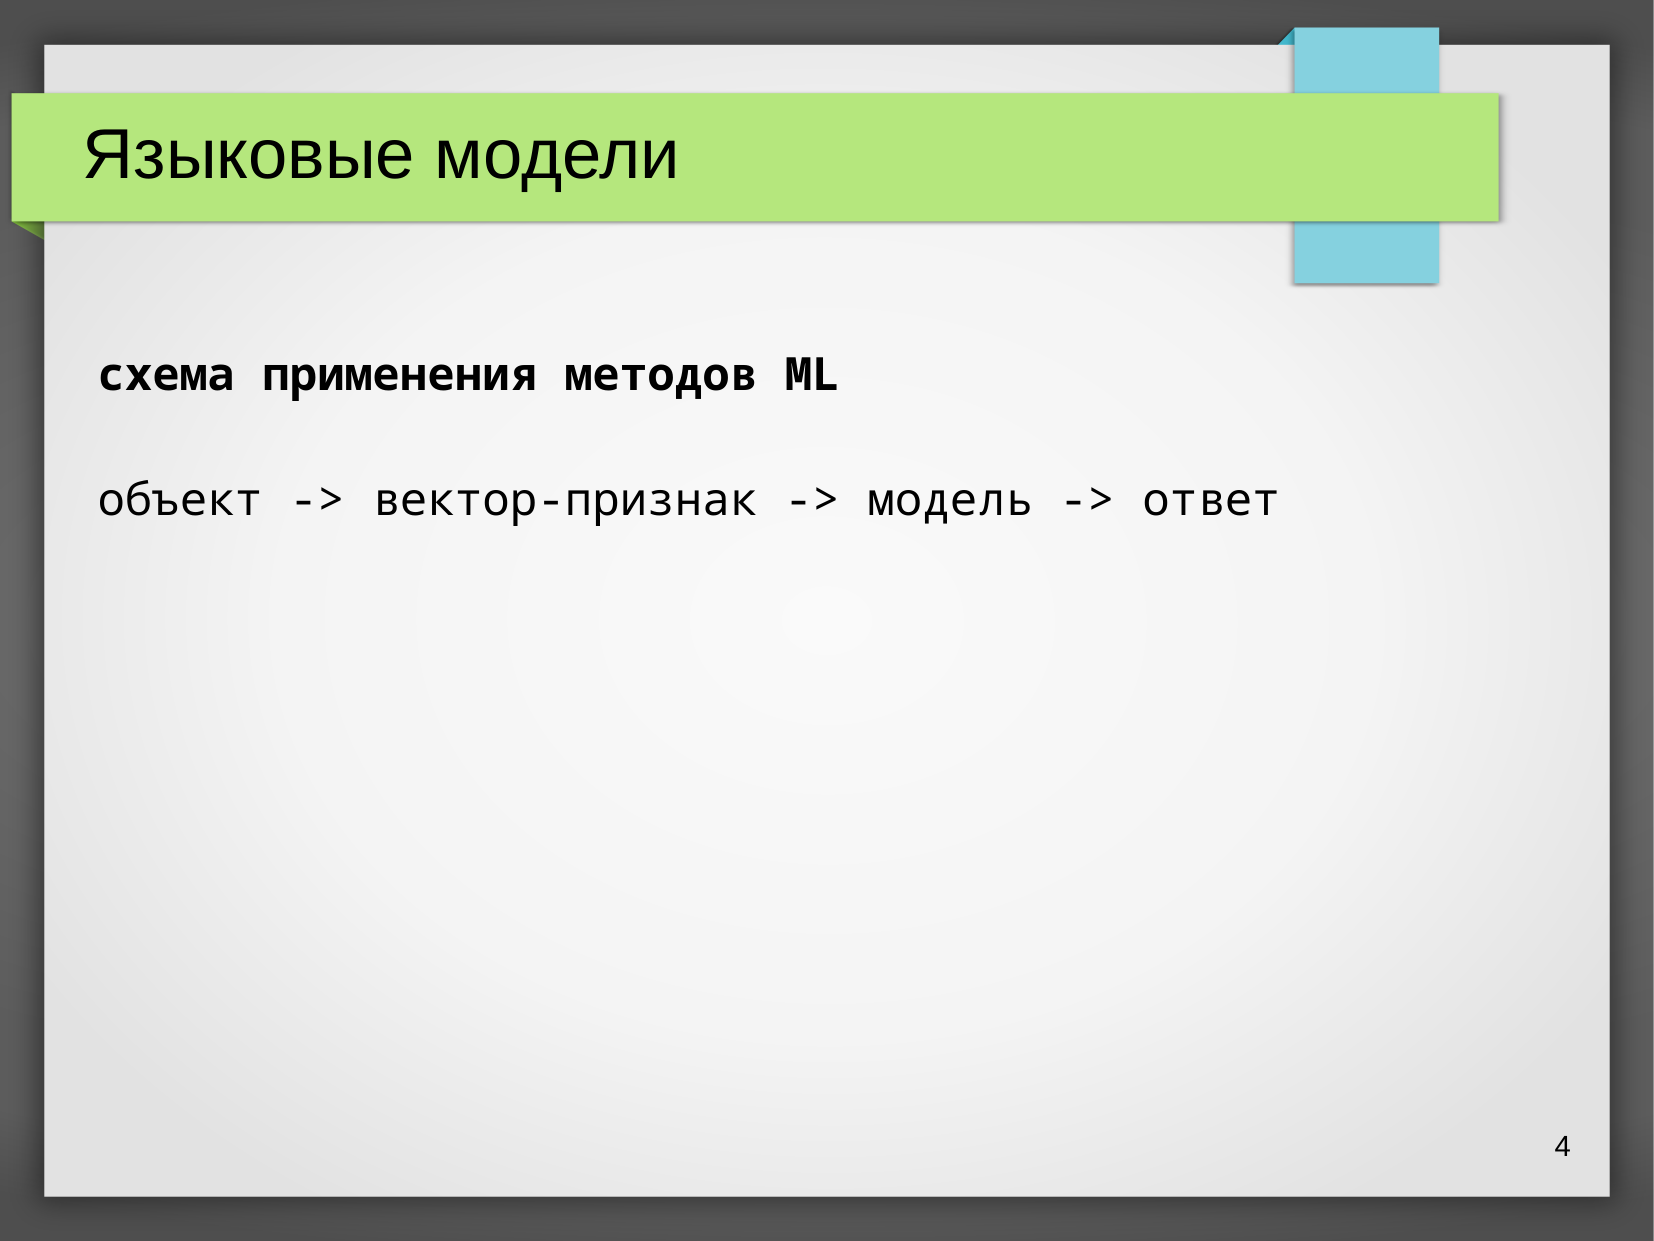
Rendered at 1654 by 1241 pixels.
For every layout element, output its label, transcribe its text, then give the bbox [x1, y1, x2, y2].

text_box схема применения методов ML объект -> вектор-признак -> модель -> ответ [82, 271, 1607, 1072]
picture [0, 0, 1654, 1241]
title Языковые модели [82, 114, 1406, 194]
